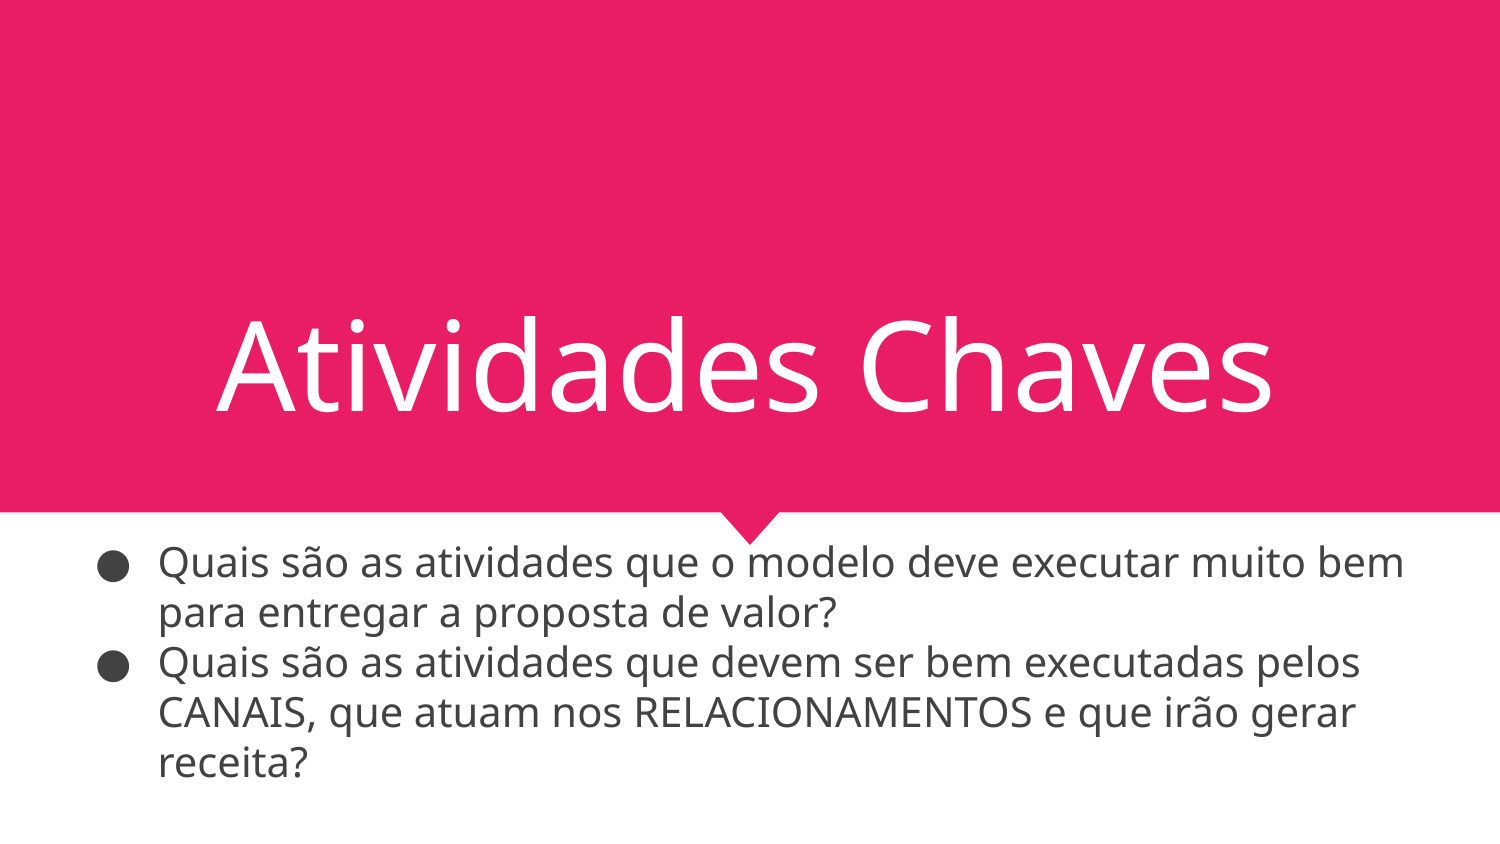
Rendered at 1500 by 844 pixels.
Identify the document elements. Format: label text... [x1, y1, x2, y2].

title Atividades Chaves [67, 105, 1427, 452]
subtitle Quais são as atividades que o modelo deve executar muito bem para entregar a proposta de valor? Quais são as atividades que devem ser bem executadas pelos CANAIS, que atuam nos RELACIONAMENTOS e que irão gerar receita? [67, 557, 1427, 765]
